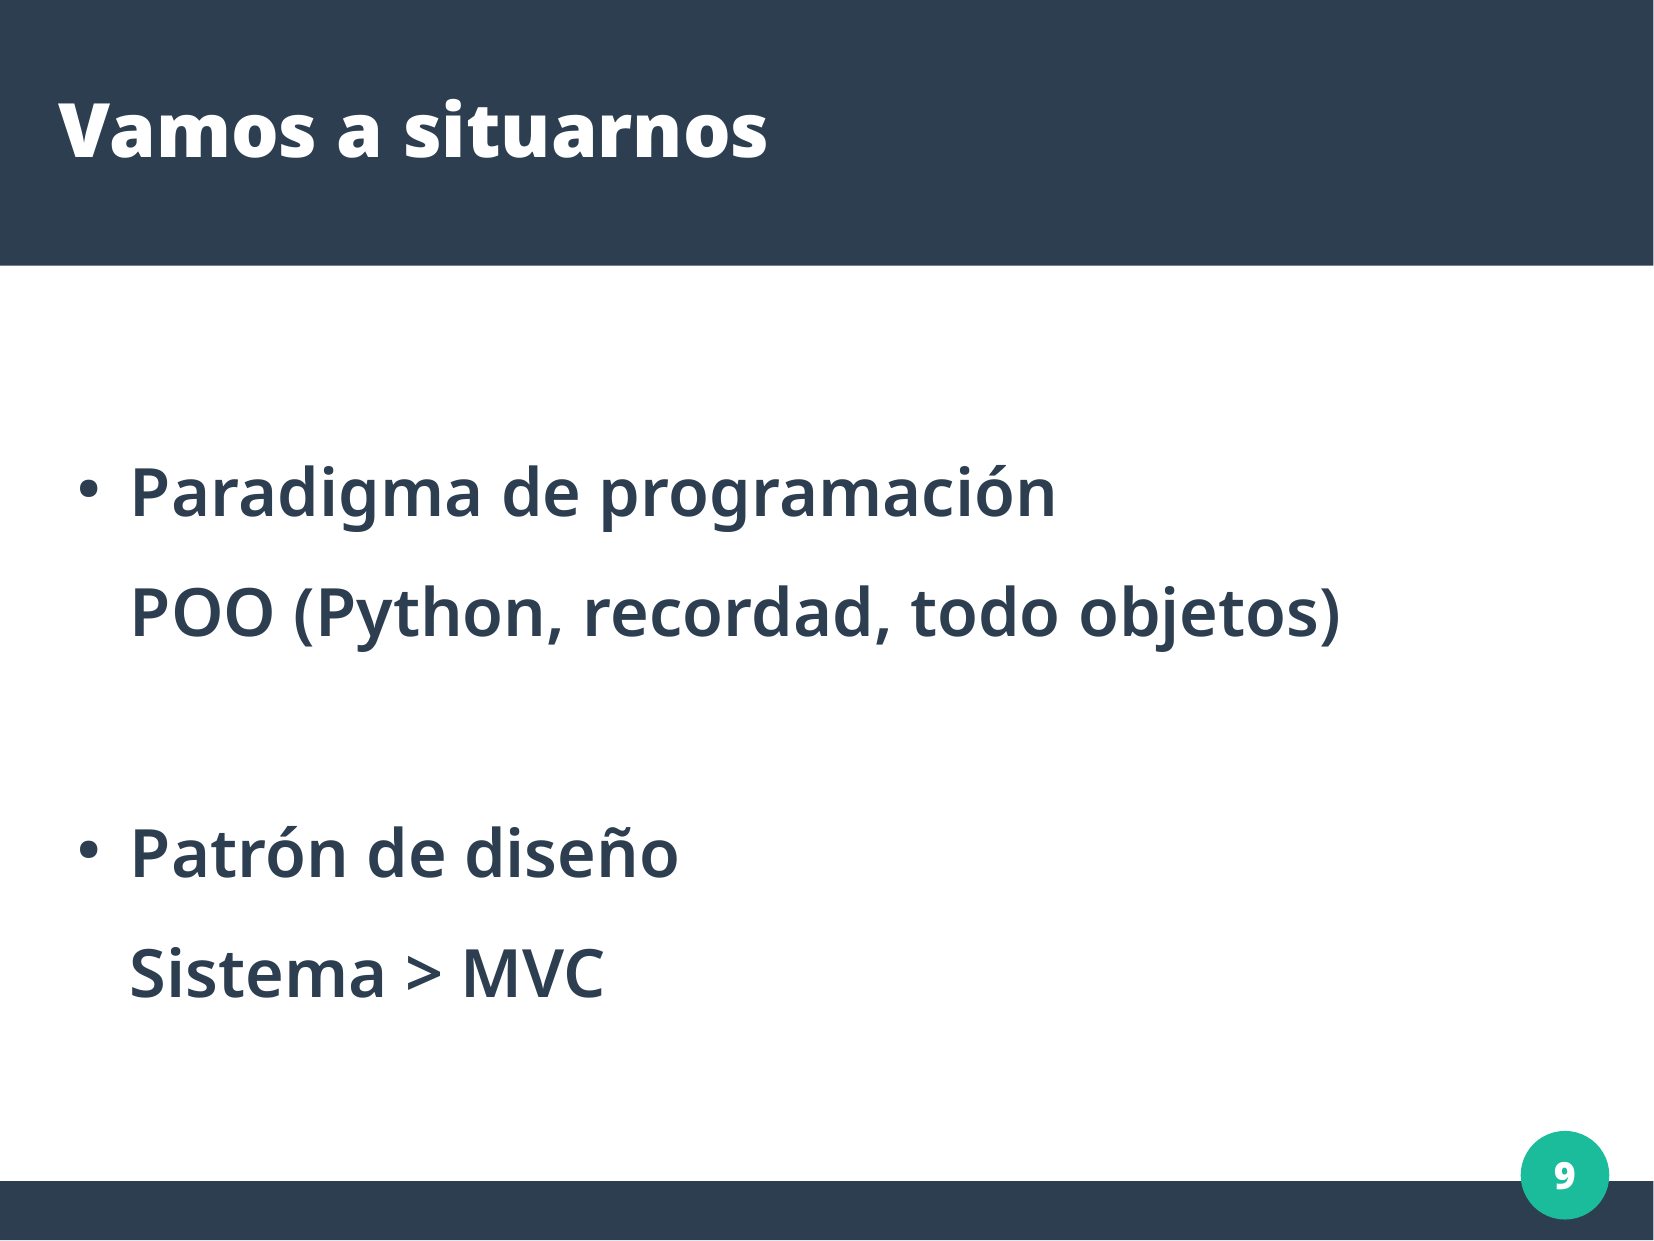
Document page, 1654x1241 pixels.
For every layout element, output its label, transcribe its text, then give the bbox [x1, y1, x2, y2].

list Paradigma de programación POO (Python, recordad, todo objetos) Patrón de diseño Sistema > MVC [59, 324, 1595, 1152]
title Vamos a situarnos [59, 49, 1595, 207]
